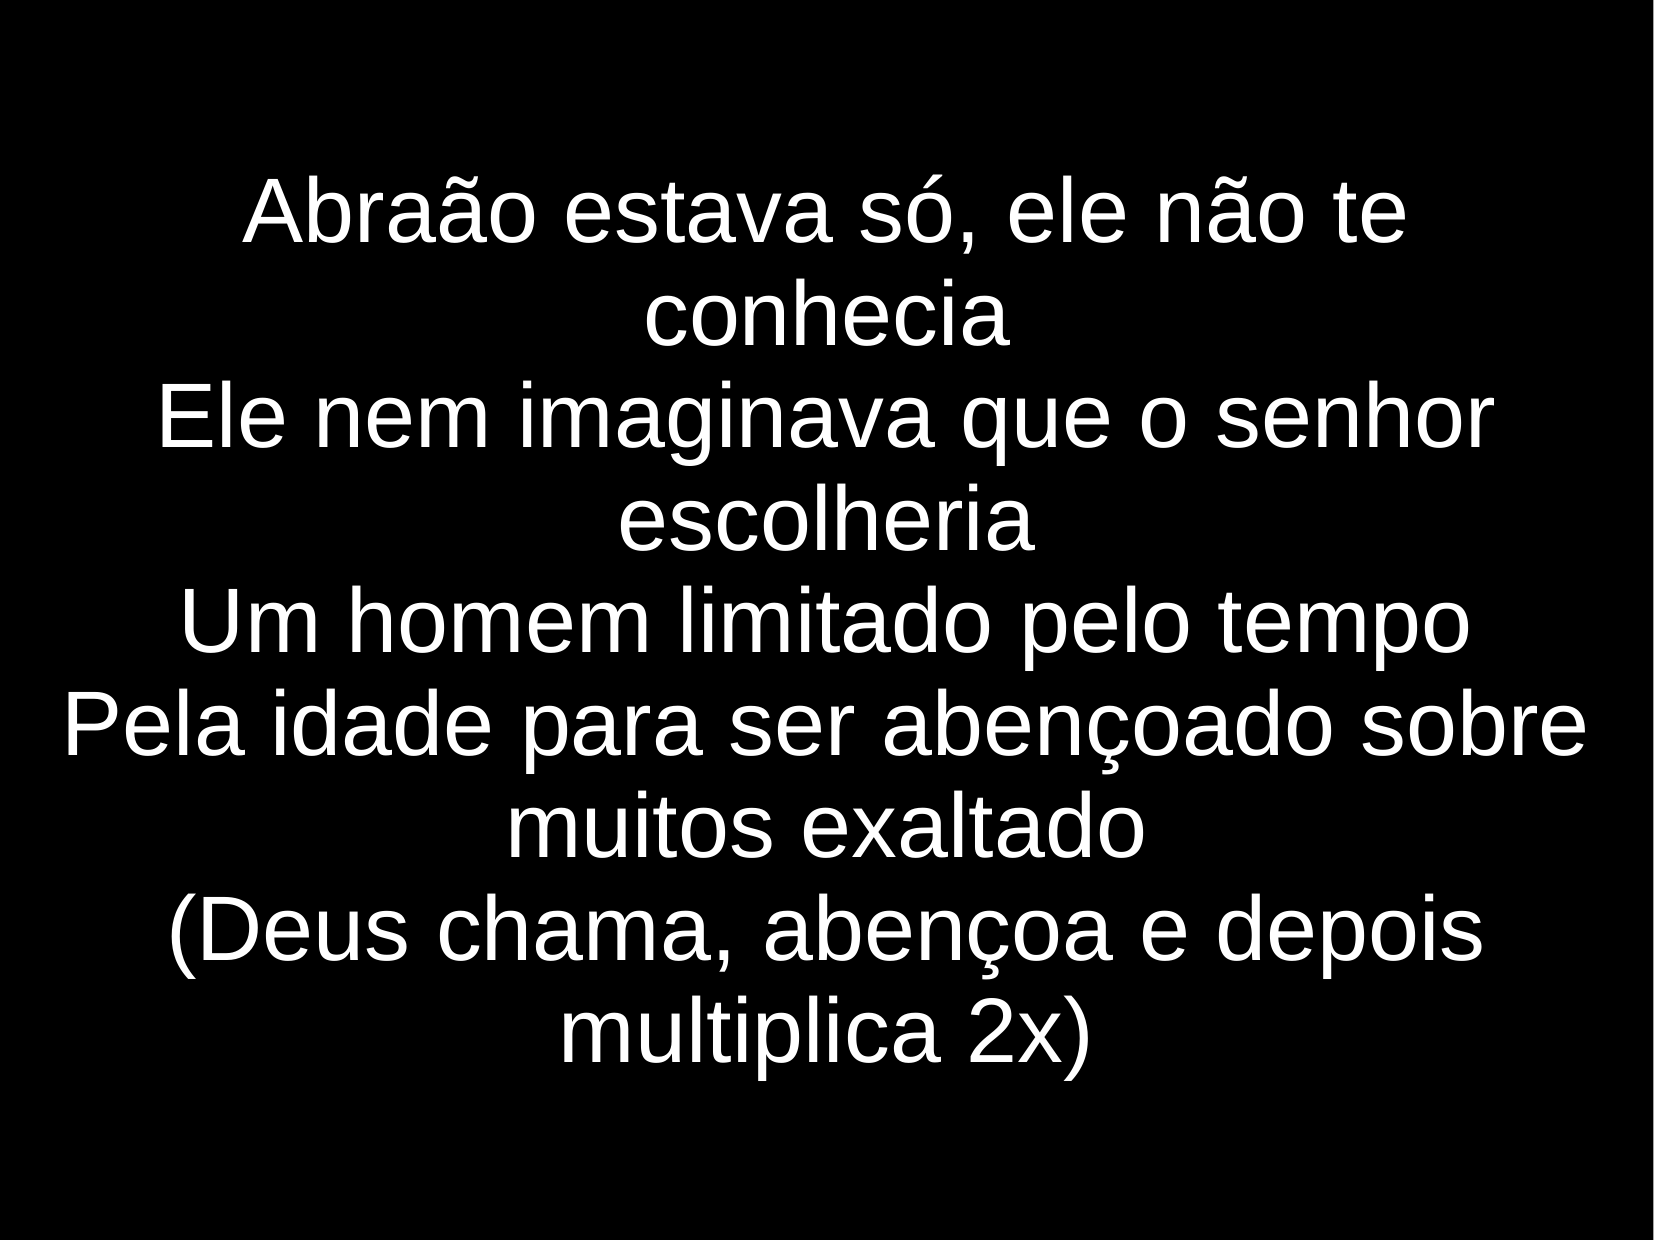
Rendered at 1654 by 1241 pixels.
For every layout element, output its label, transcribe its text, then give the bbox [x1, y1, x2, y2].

subtitle Abraão estava só, ele não te conhecia Ele nem imaginava que o senhor escolheria Um homem limitado pelo tempo Pela idade para ser abençoado sobre muitos exaltado (Deus chama, abençoa e depois multiplica 2x) [47, 49, 1607, 1193]
